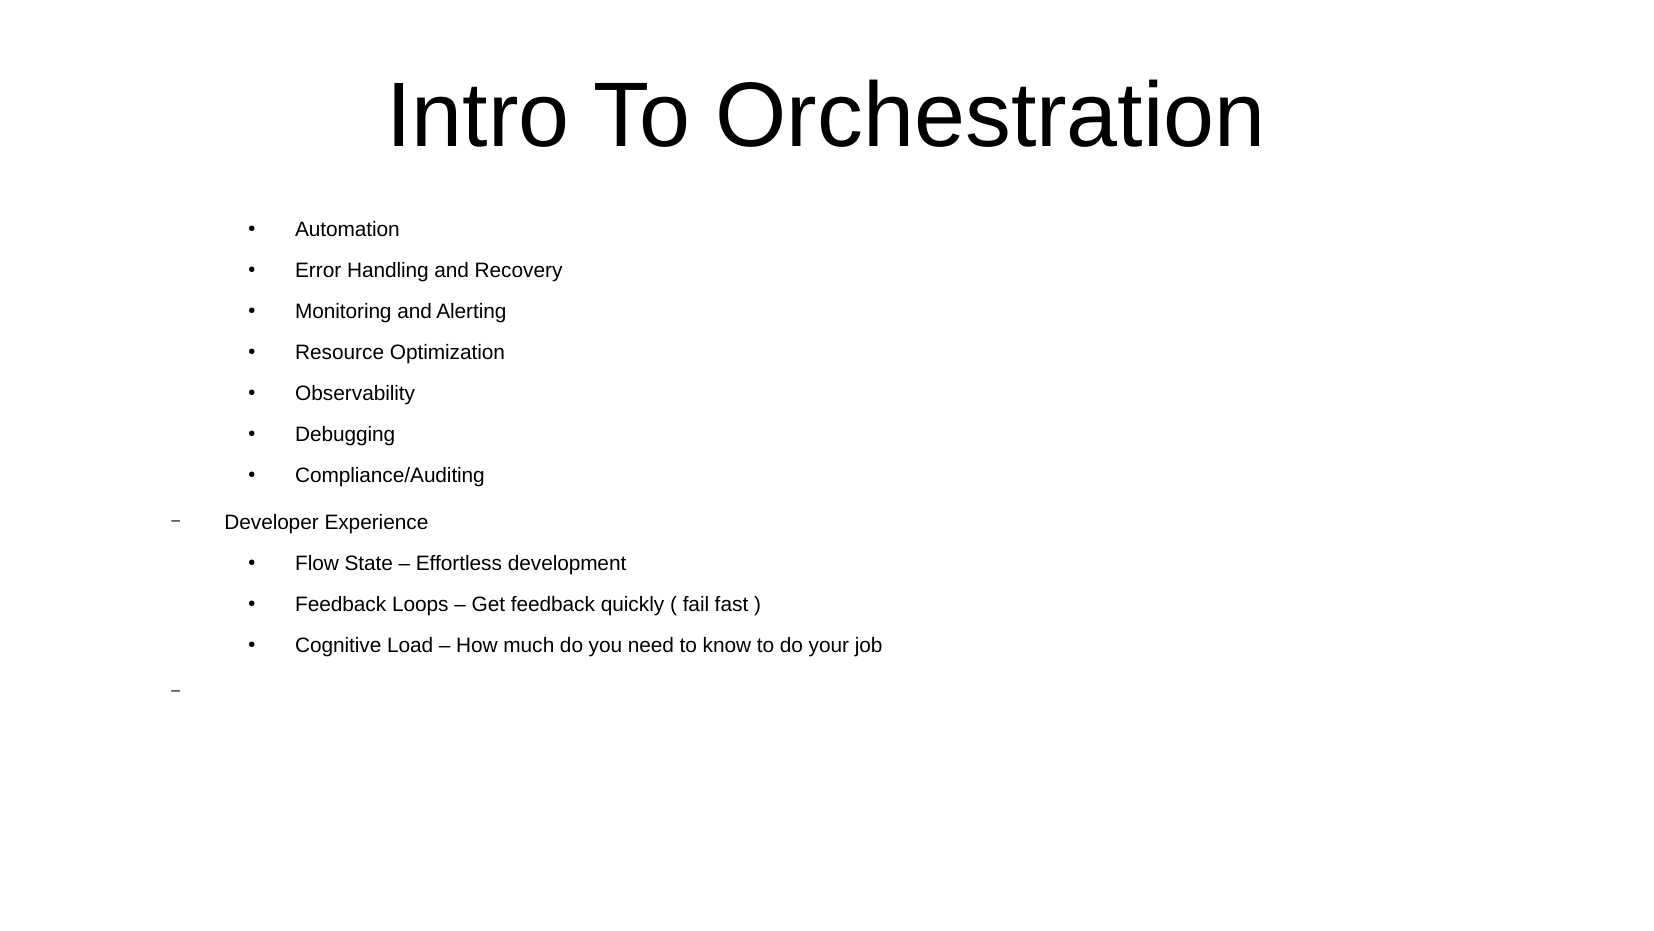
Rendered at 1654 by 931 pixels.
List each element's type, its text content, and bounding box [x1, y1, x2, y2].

list Automation Error Handling and Recovery Monitoring and Alerting Resource Optimization Observability Debugging Compliance/Auditing Developer Experience Flow State – Effortless development Feedback Loops – Get feedback quickly ( fail fast ) Cognitive Load – How much do you need to know to do your job [82, 217, 1571, 758]
title Intro To Orchestration [82, 37, 1571, 193]
